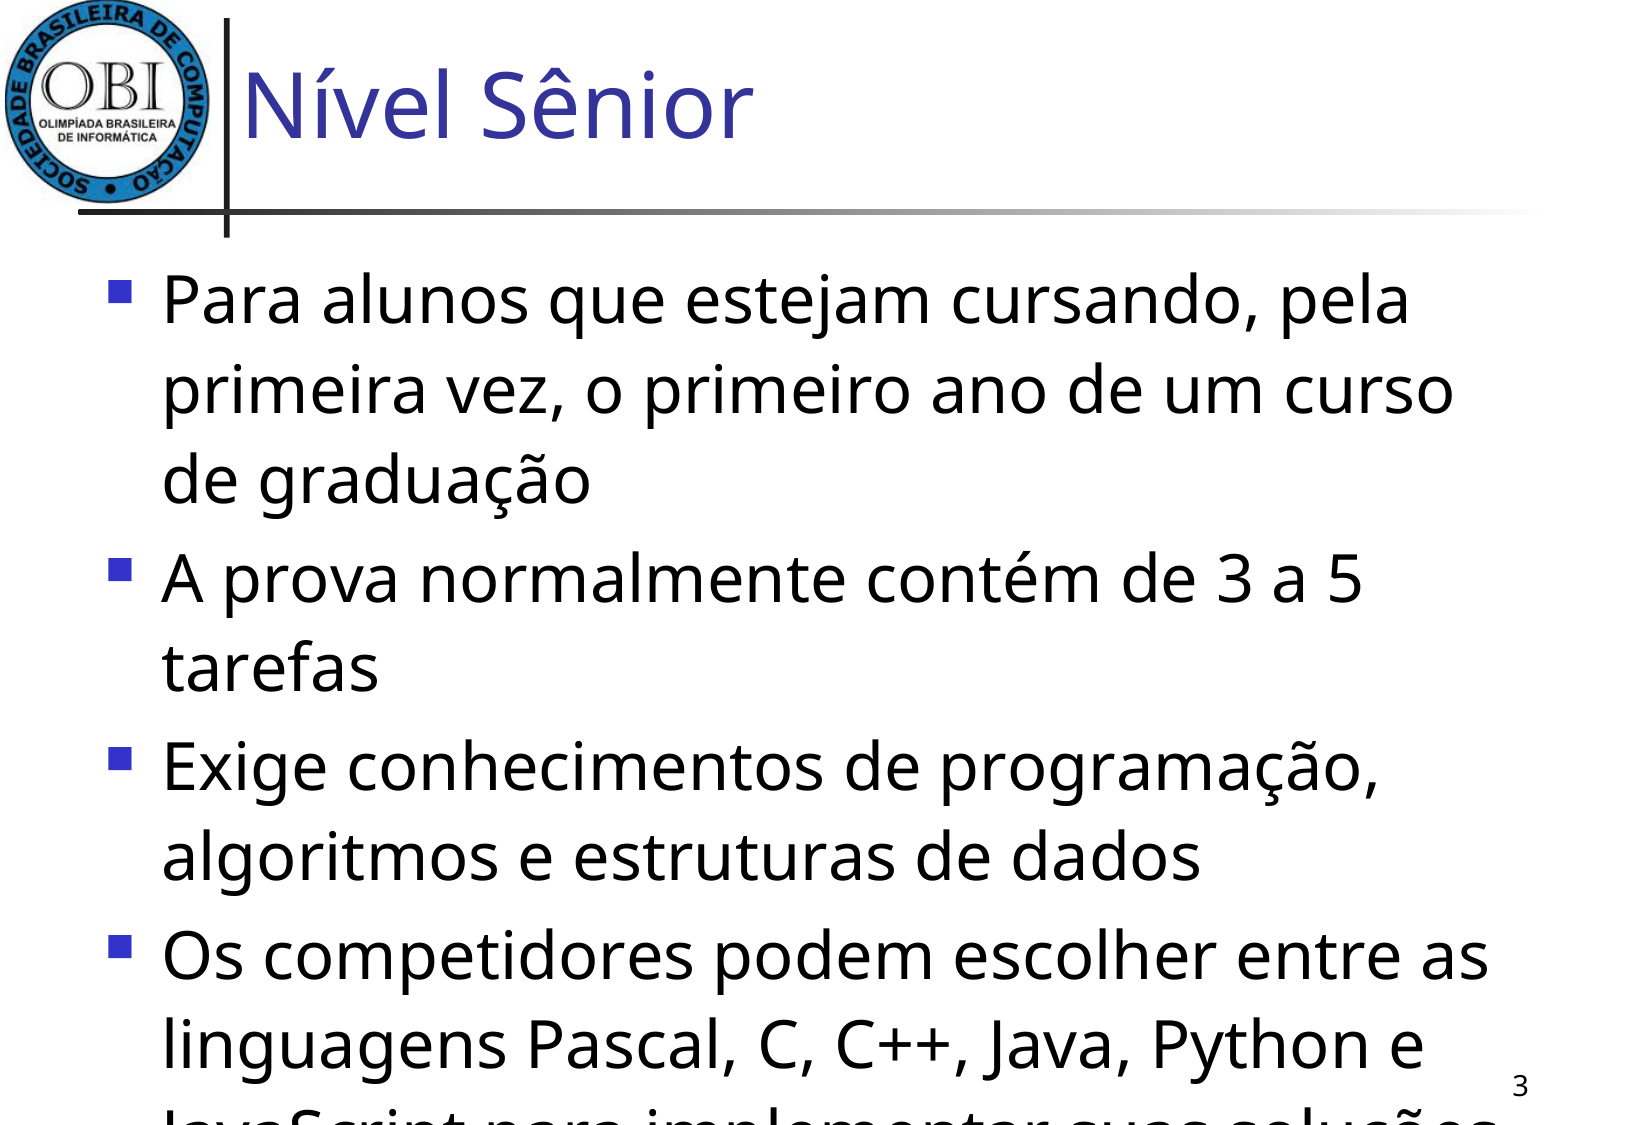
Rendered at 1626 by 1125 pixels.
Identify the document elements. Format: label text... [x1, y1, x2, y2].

list Para alunos que estejam cursando, pela primeira vez, o primeiro ano de um curso de graduação A prova normalmente contém de 3 a 5 tarefas Exige conhecimentos de programação, algoritmos e estruturas de dados Os competidores podem escolher entre as linguagens Pascal, C, C++, Java, Python e JavaScript para implementar suas soluções [105, 252, 1538, 1125]
title Nível Sênior [240, 0, 1538, 208]
picture [4, 0, 211, 204]
